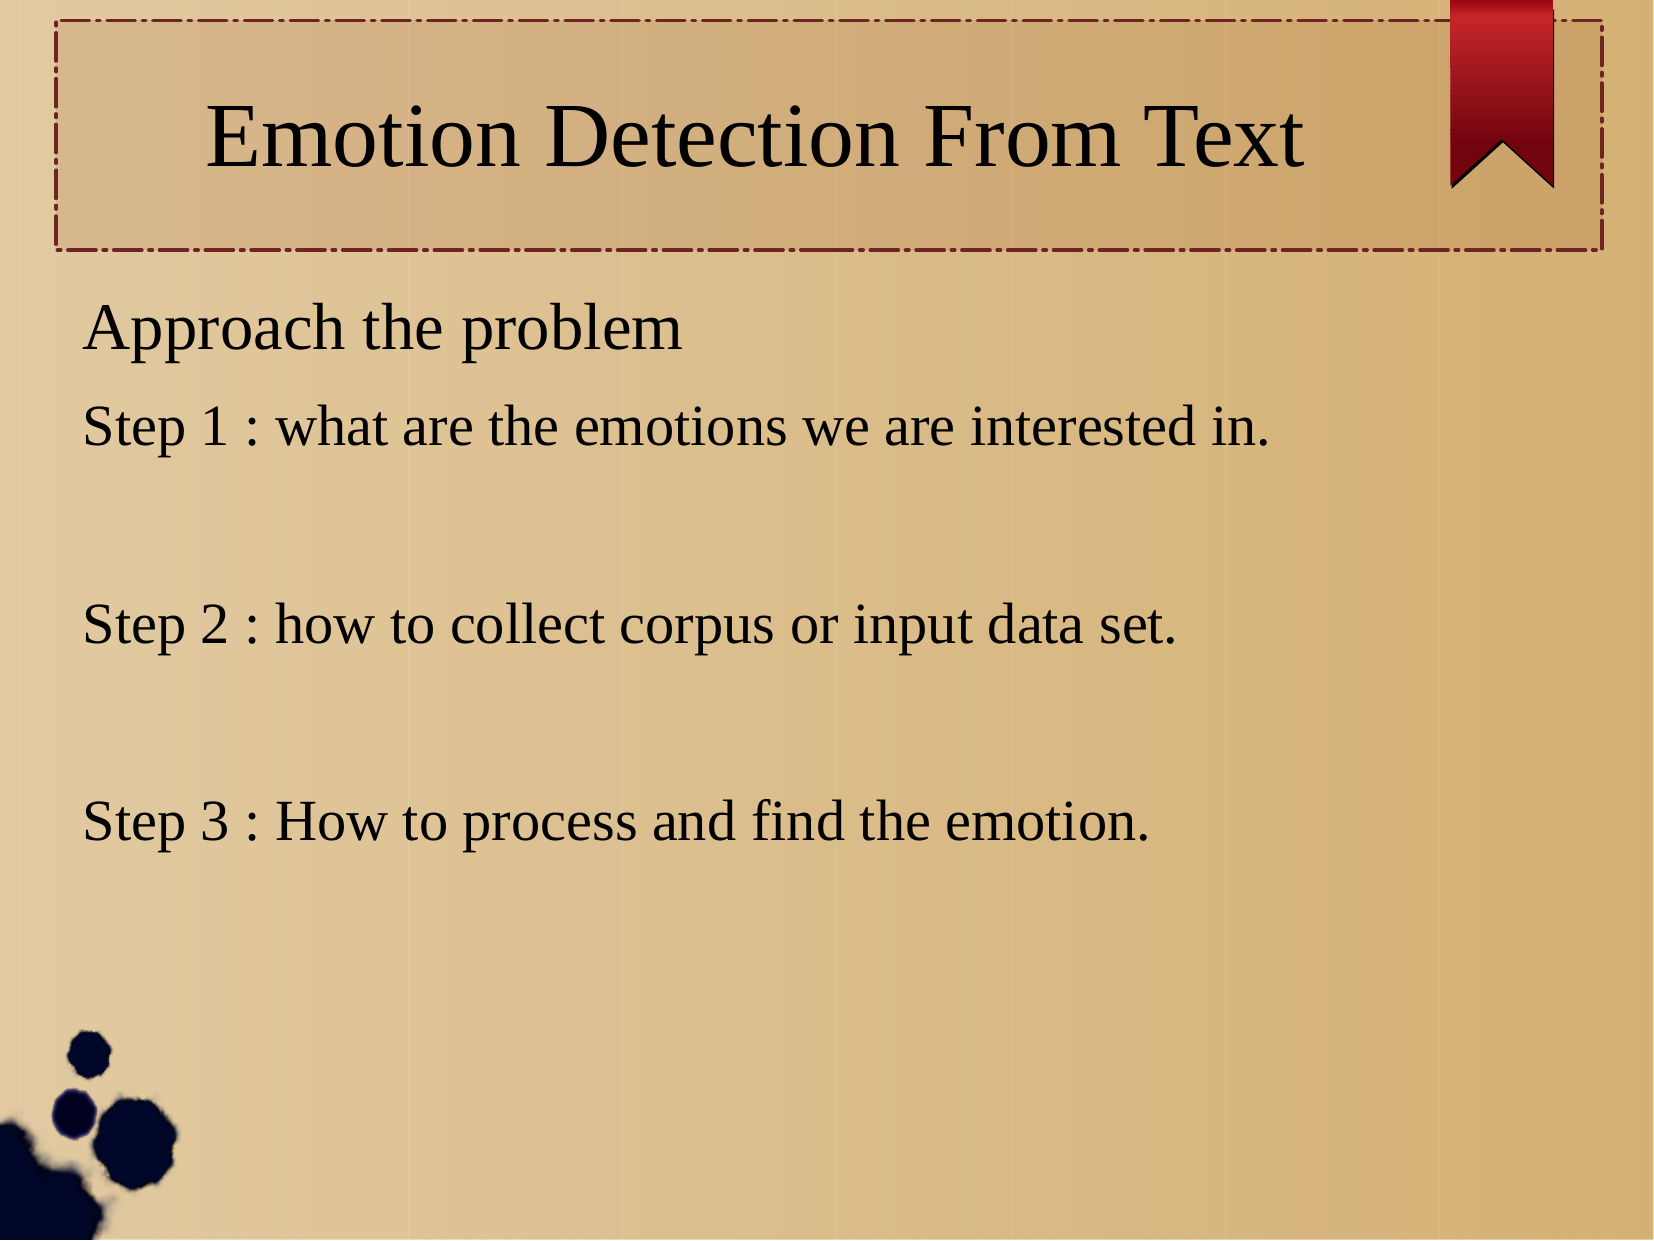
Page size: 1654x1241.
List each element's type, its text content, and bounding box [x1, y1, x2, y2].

list Approach the problem Step 1 : what are the emotions we are interested in. Step 2 : how to collect corpus or input data set. Step 3 : How to process and find the emotion. [82, 290, 1538, 1010]
title Emotion Detection From Text [82, 31, 1453, 239]
